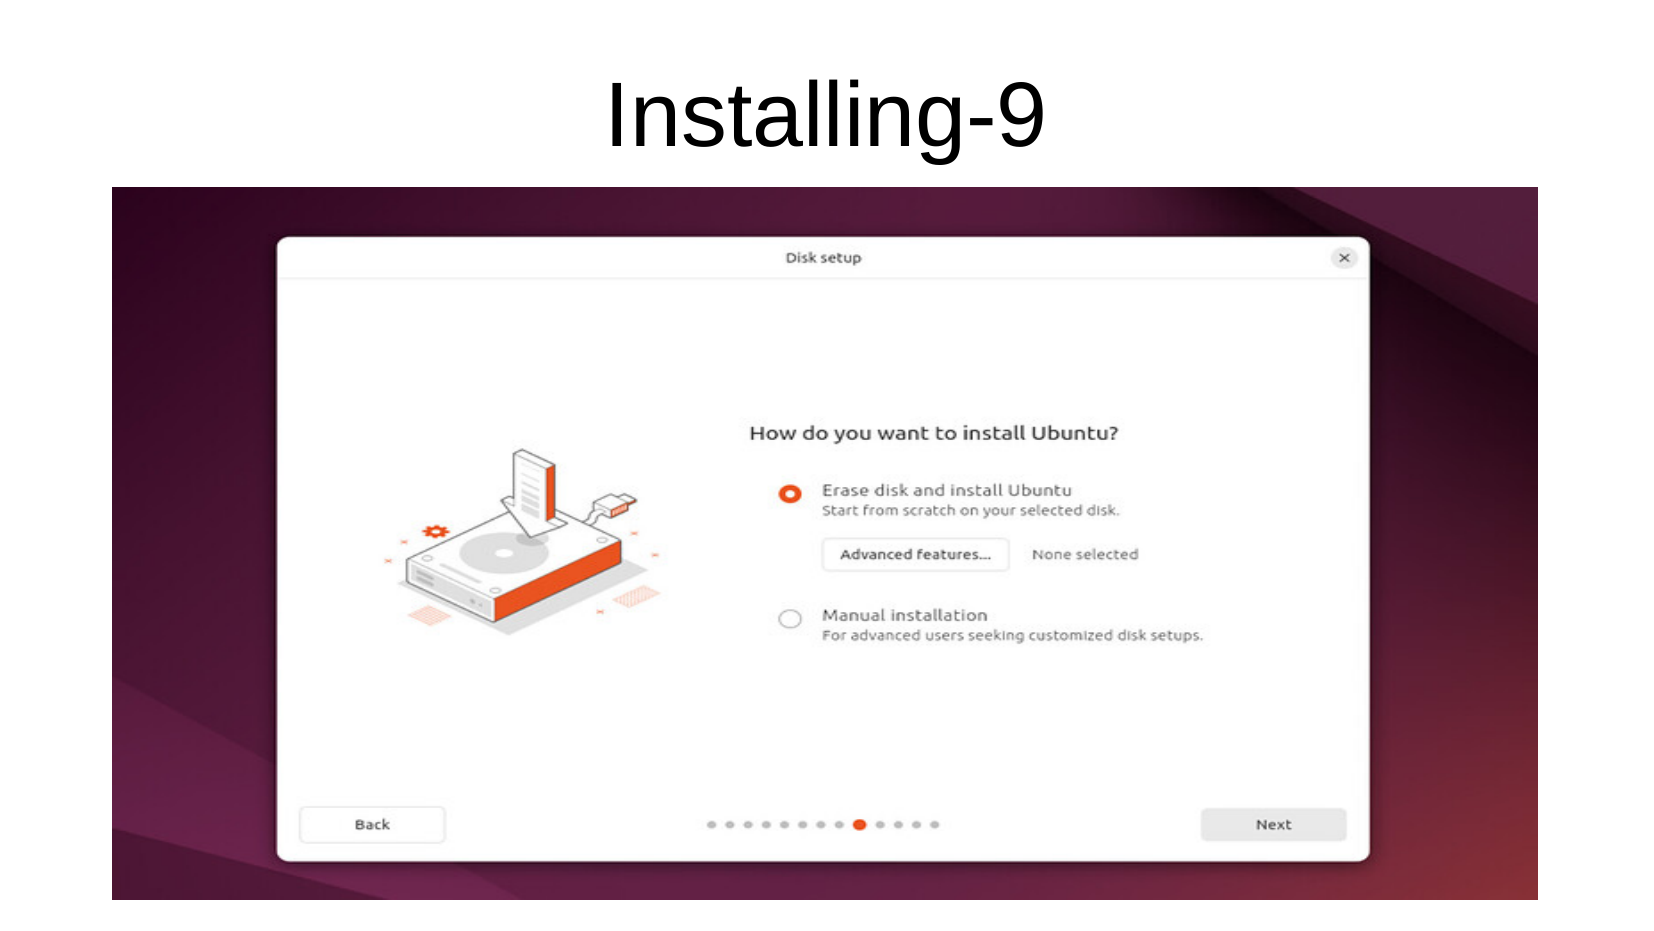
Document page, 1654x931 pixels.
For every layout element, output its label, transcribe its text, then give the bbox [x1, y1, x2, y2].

title Installing-9 [82, 37, 1571, 193]
picture [112, 187, 1538, 901]
